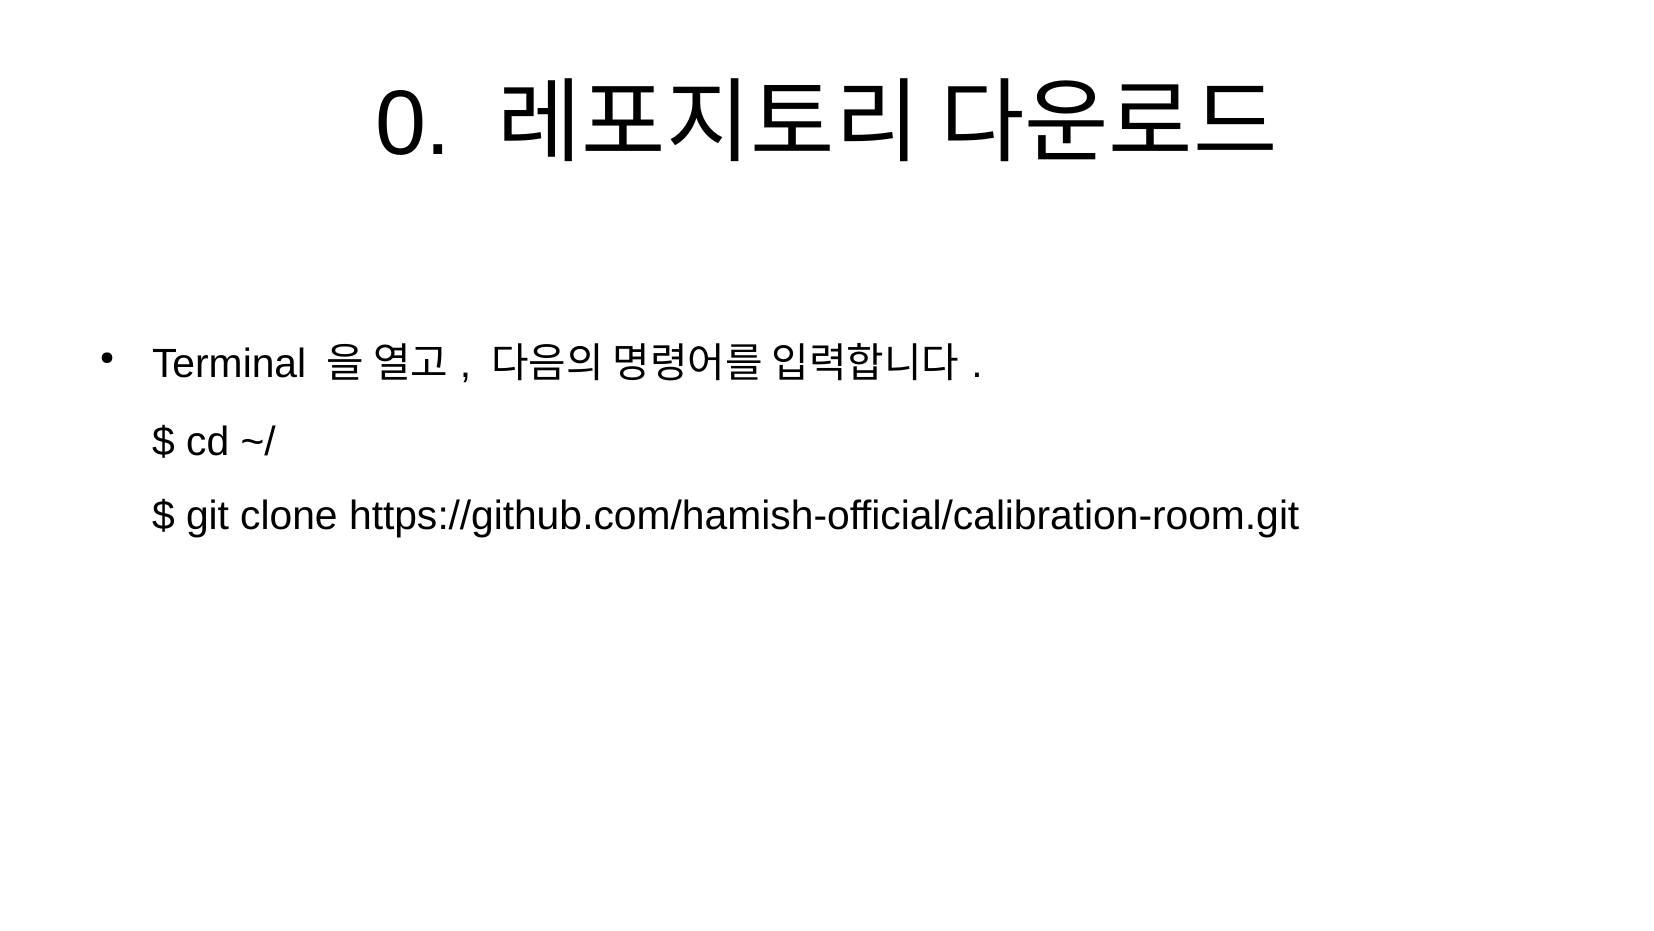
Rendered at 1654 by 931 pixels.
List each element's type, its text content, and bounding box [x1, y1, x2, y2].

list Terminal 을 열고, 다음의 명령어를 입력합니다. $ cd ~/ $ git clone https://github.com/hamish-official/calibration-room.git [82, 330, 1571, 541]
title 0. 레포지토리 다운로드 [82, 37, 1571, 193]
